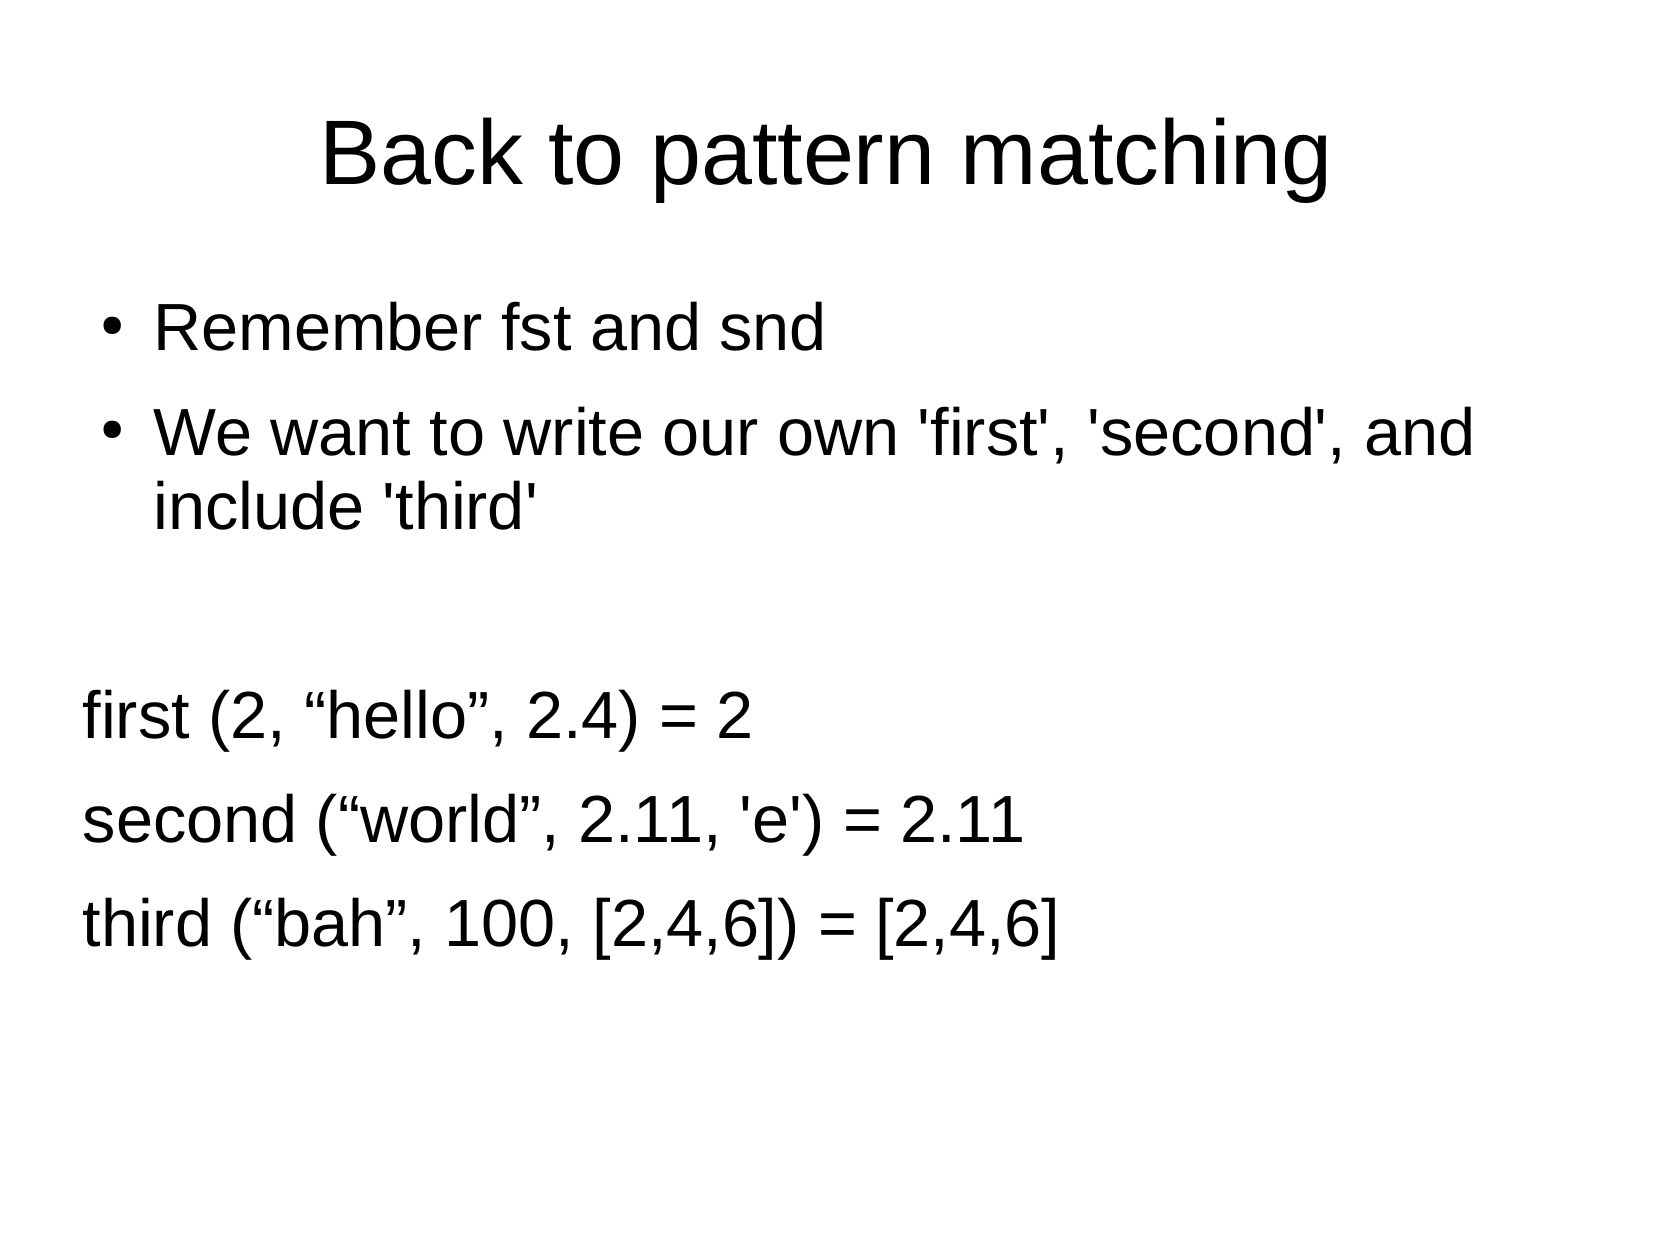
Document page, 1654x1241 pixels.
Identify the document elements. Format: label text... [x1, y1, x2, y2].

title Back to pattern matching [82, 56, 1571, 250]
list Remember fst and snd We want to write our own 'first', 'second', and include 'third' first (2, “hello”, 2.4) = 2 second (“world”, 2.11, 'e') = 2.11 third (“bah”, 100, [2,4,6]) = [2,4,6] [82, 290, 1571, 1094]
